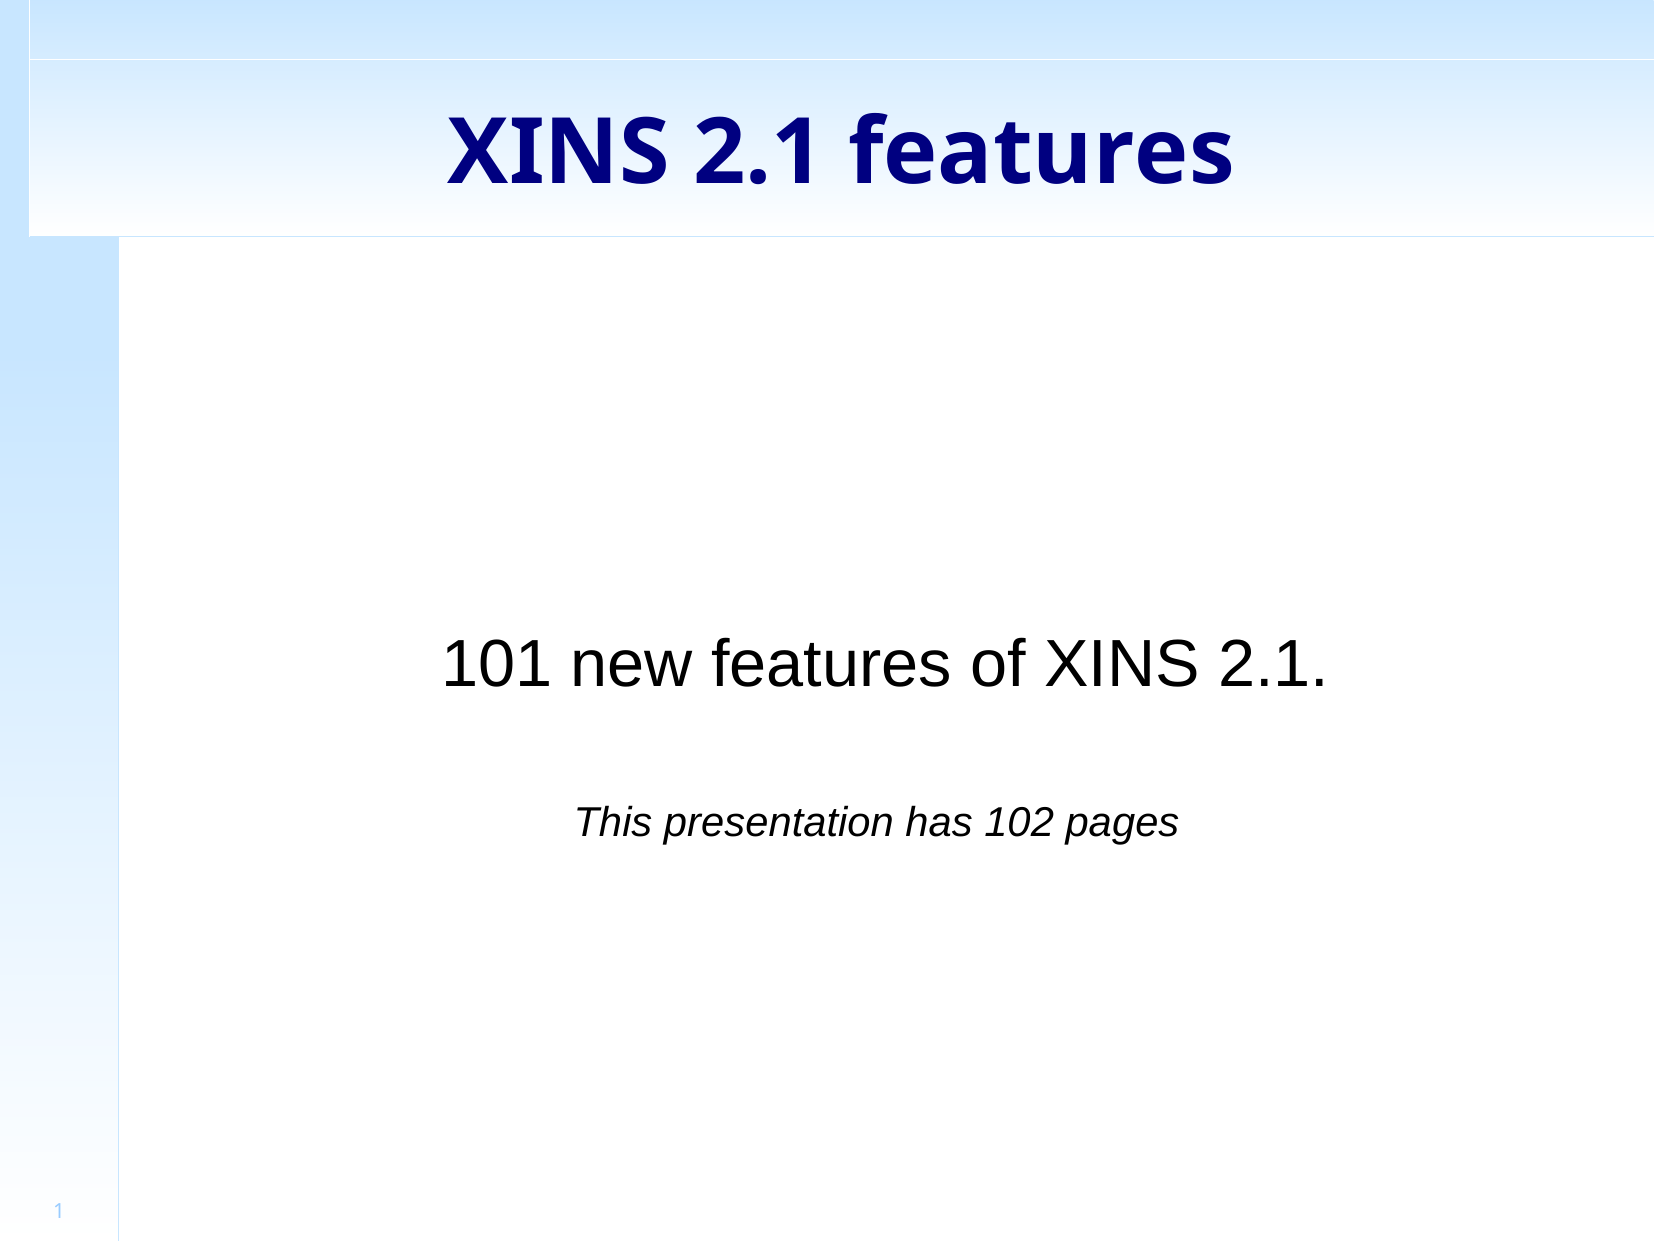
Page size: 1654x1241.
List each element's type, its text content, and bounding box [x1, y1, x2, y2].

subtitle 101 new features of XINS 2.1. This presentation has 102 pages [147, 295, 1625, 1182]
title XINS 2.1 features [29, 59, 1654, 237]
